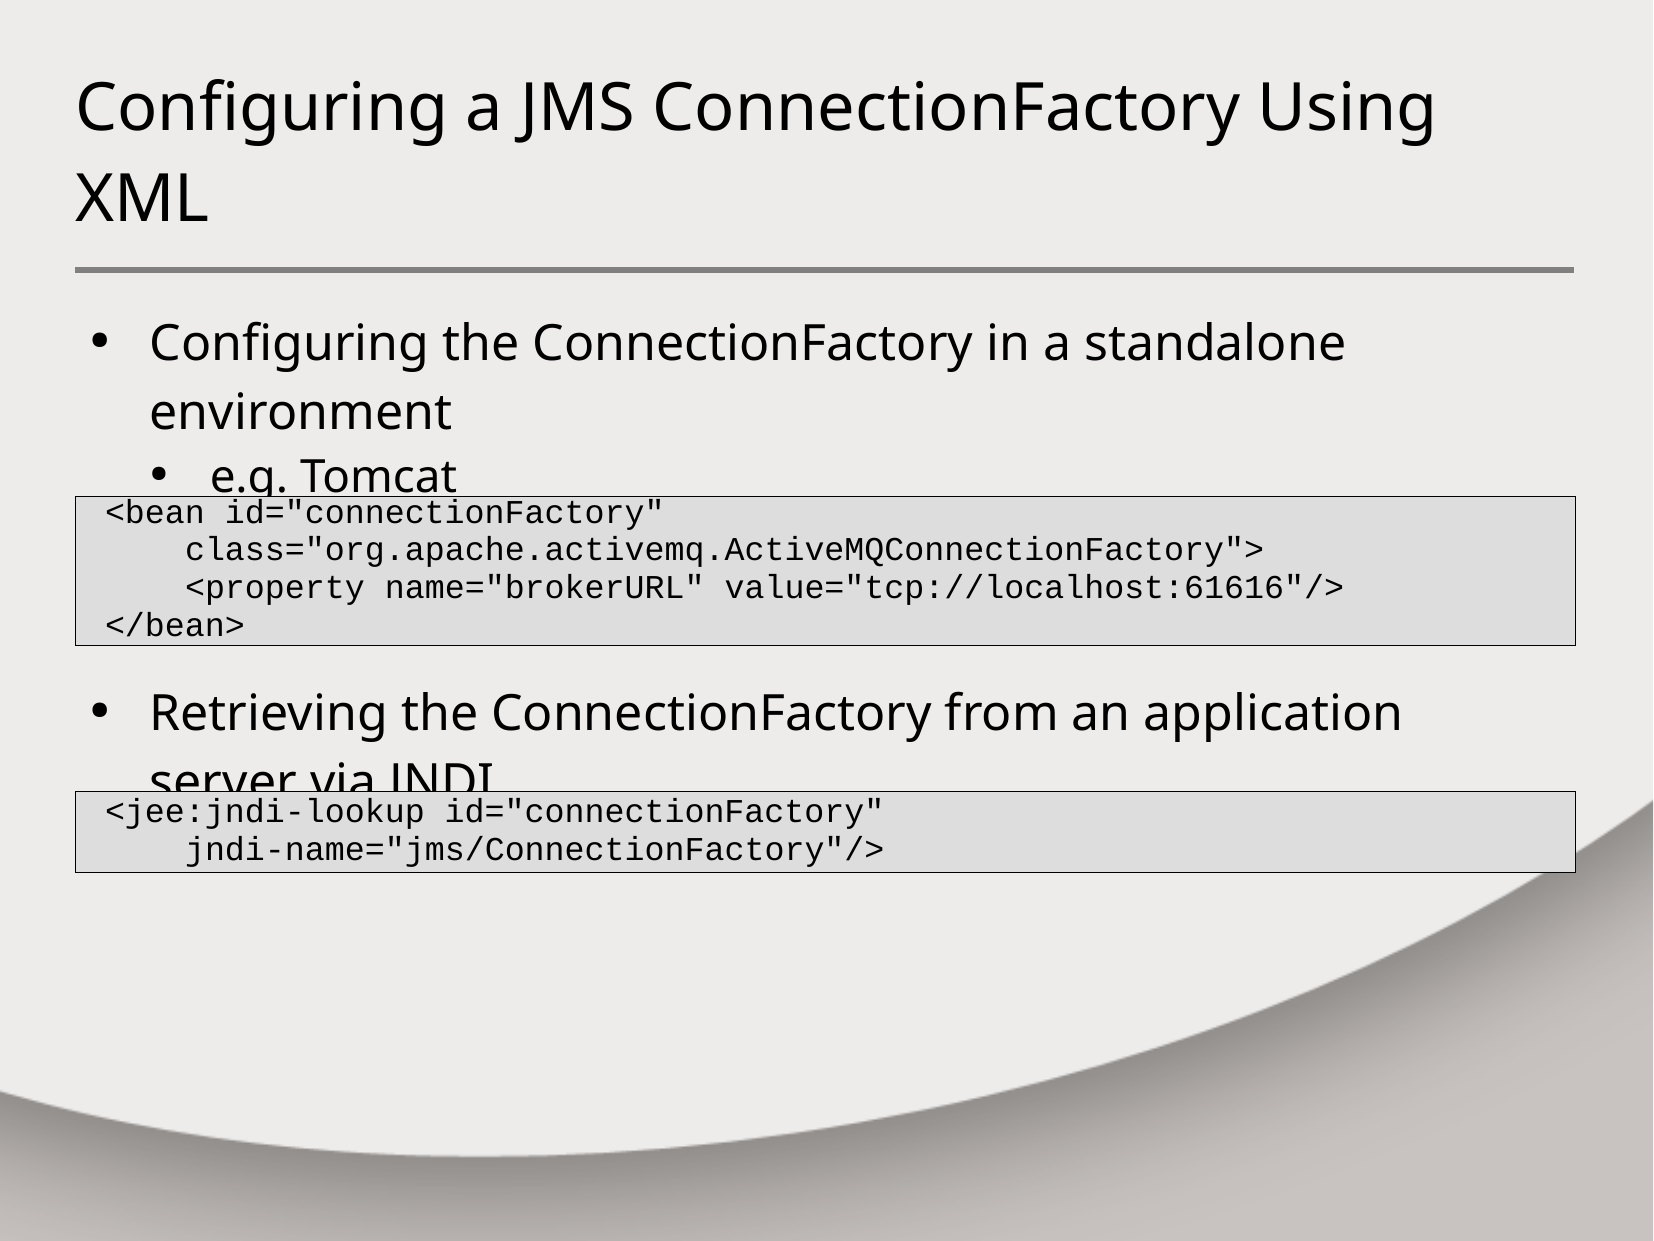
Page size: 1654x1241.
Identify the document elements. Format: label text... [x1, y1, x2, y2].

text_box Configuring the ConnectionFactory in a standalone environment e.g. Tomcat Retrieving the ConnectionFactory from an application server via JNDI [75, 873, 1575, 1163]
text_box Configuring the ConnectionFactory in a standalone environment e.g. Tomcat Retrieving the ConnectionFactory from an application server via JNDI [75, 299, 1575, 496]
text_box <jee:jndi-lookup id="connectionFactory" jndi-name="jms/ConnectionFactory"/> [75, 791, 1576, 873]
title Configuring a JMS ConnectionFactory Using XML [75, 75, 1576, 226]
picture [0, 0, 1654, 1241]
text_box Configuring the ConnectionFactory in a standalone environment e.g. Tomcat Retrieving the ConnectionFactory from an application server via JNDI [75, 646, 1575, 791]
text_box <bean id="connectionFactory" class="org.apache.activemq.ActiveMQConnectionFactory"> <property name="brokerURL" value="tcp://localhost:61616"/> </bean> [75, 496, 1576, 646]
